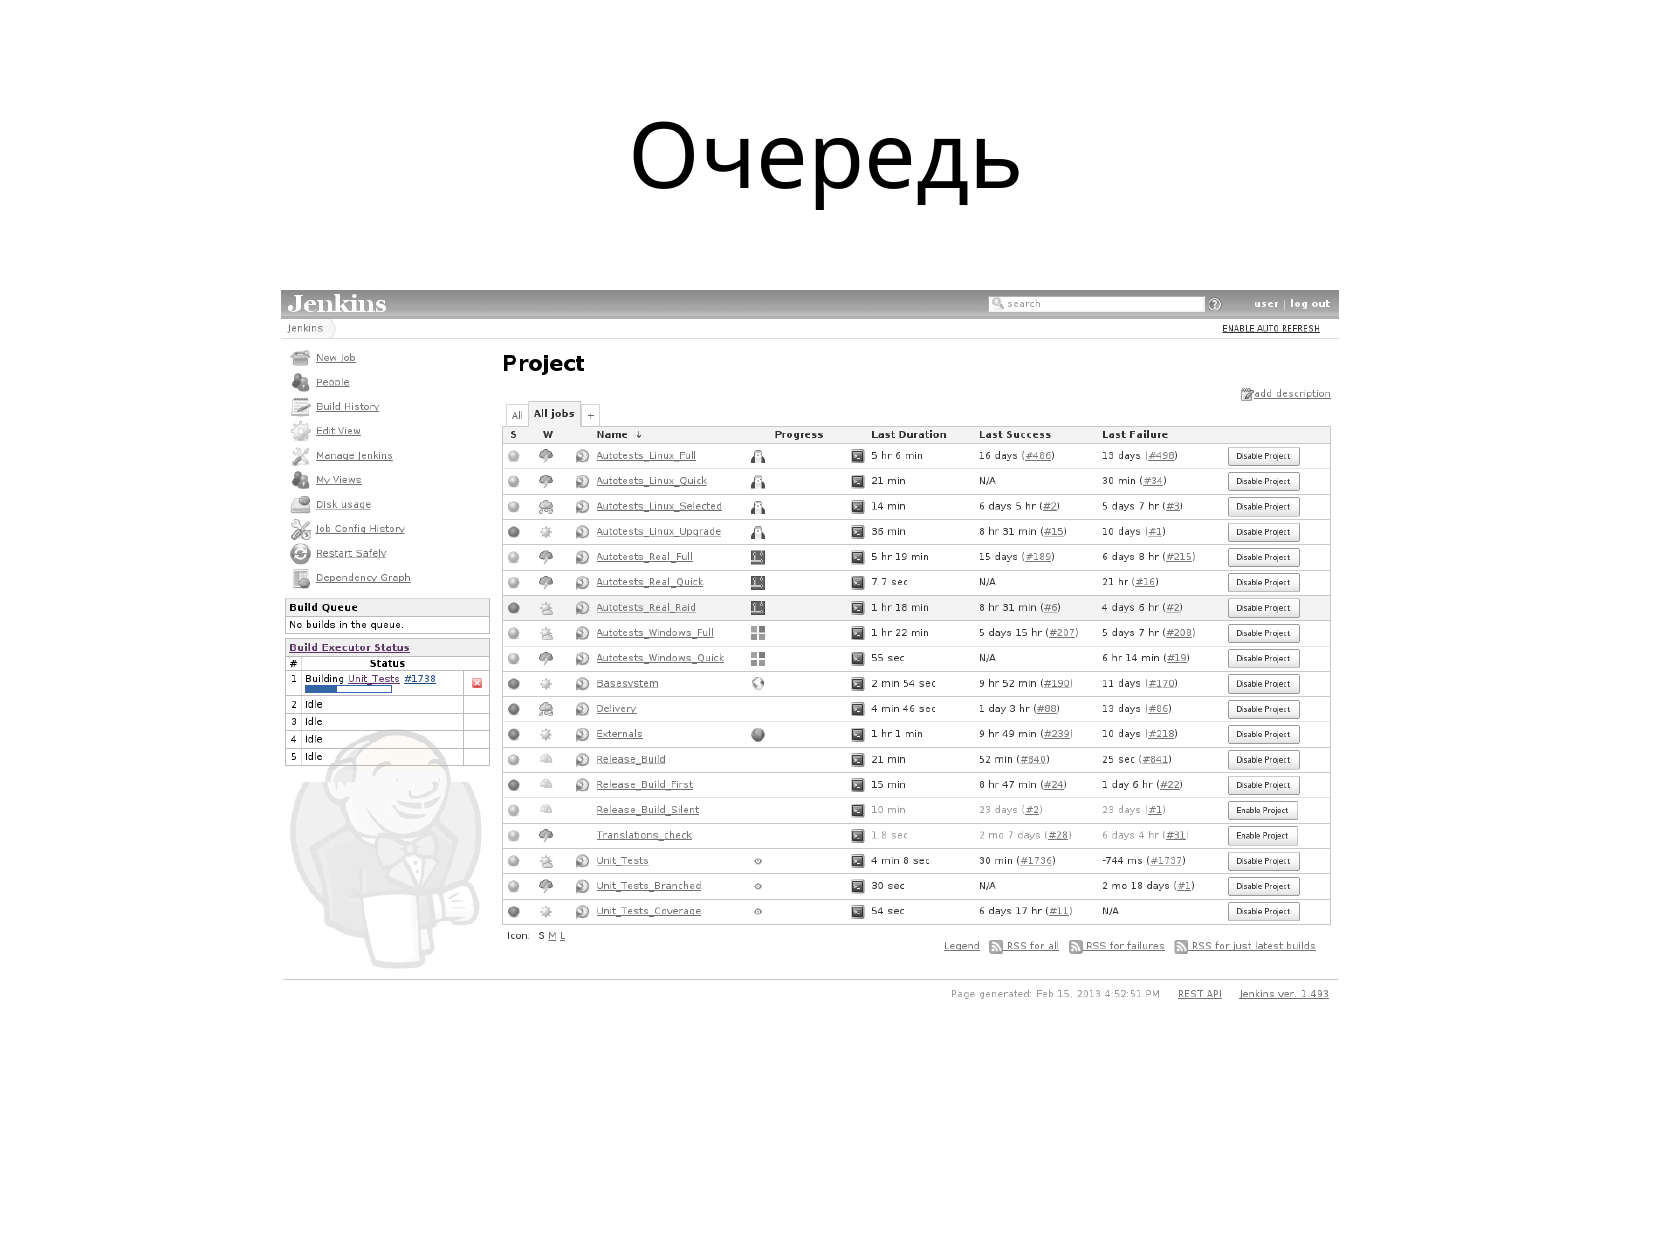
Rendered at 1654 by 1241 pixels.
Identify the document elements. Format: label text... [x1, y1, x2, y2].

title Очередь [82, 49, 1571, 257]
picture [281, 290, 1339, 1010]
